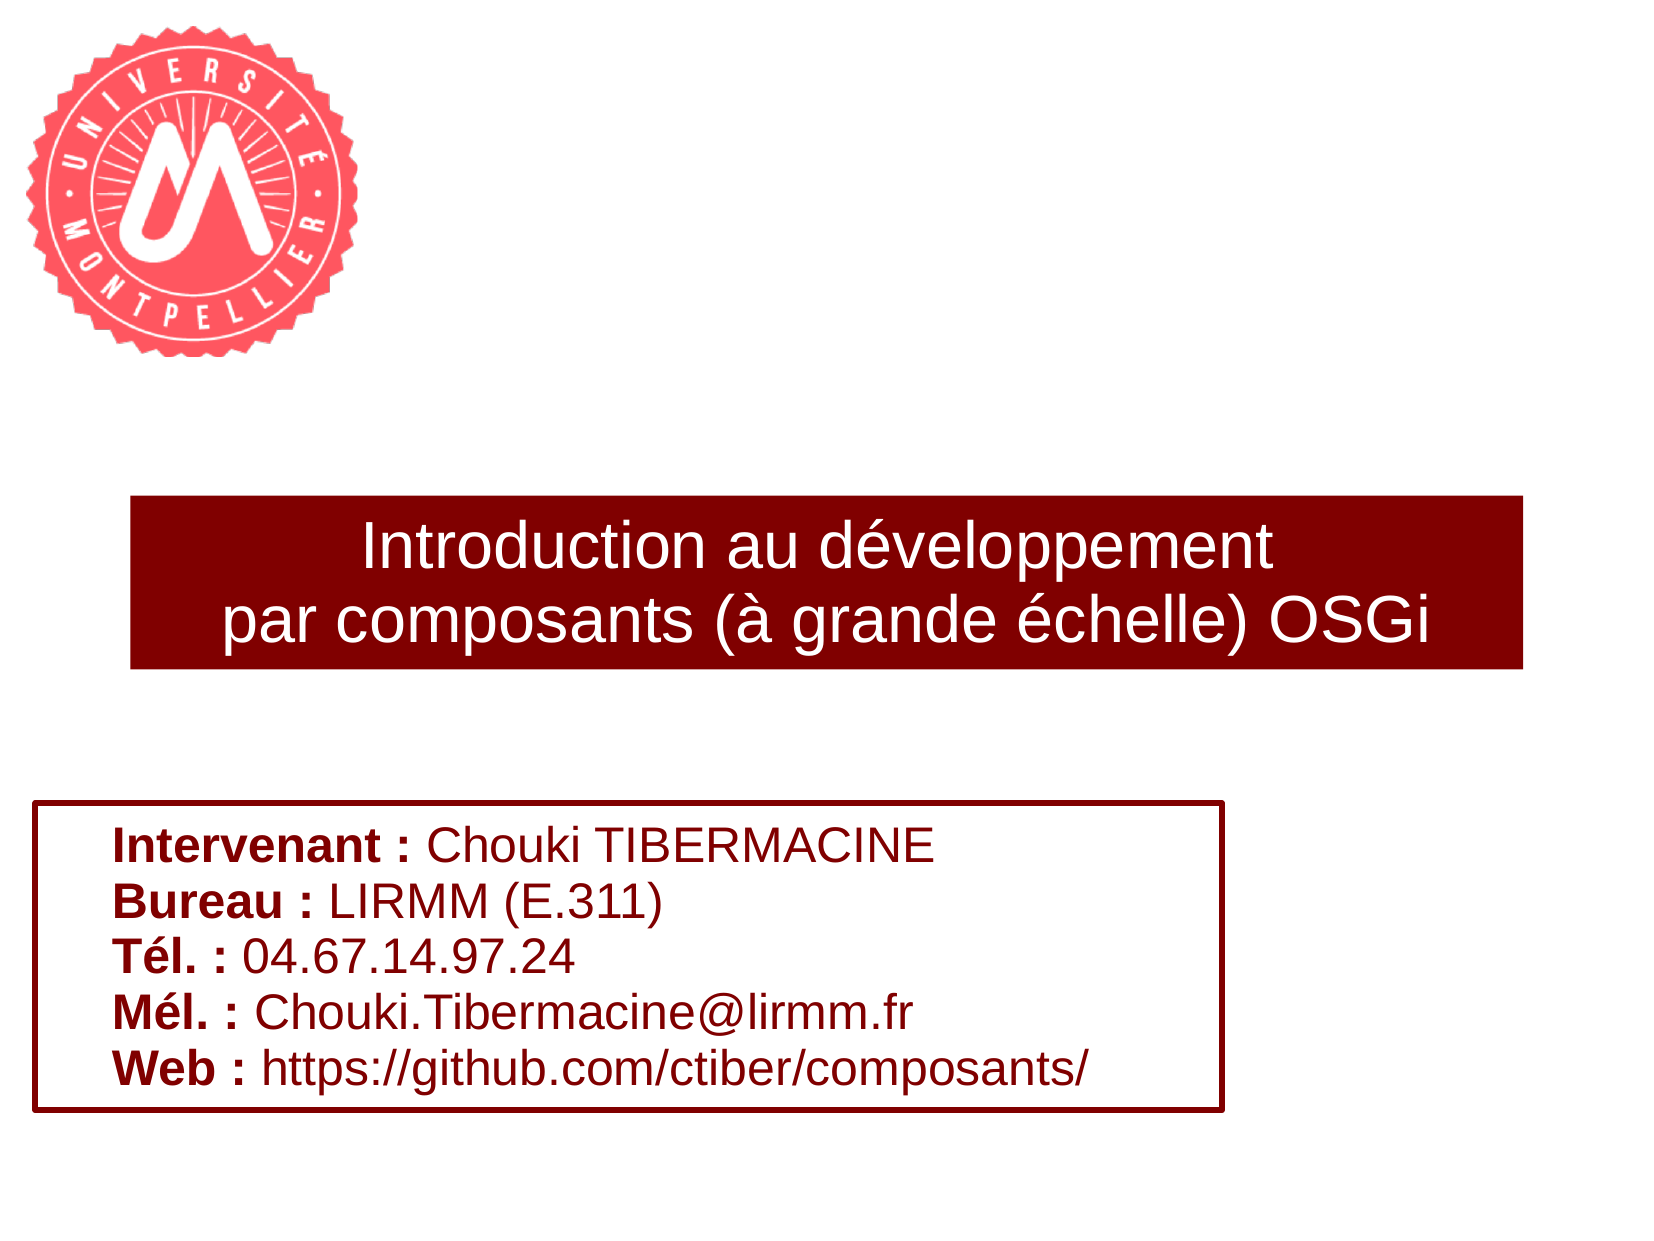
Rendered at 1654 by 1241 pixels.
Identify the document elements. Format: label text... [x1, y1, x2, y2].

text_box Intervenant : Chouki TIBERMACINE Bureau : LIRMM (E.311) Tél. : 04.67.14.97.24 Mél. : Chouki.Tibermacine@lirmm.fr Web : https://github.com/ctiber/composants/ [35, 803, 1223, 1111]
picture [26, 26, 360, 357]
text_box Introduction au développement par composants (à grande échelle) OSGi [130, 495, 1524, 670]
